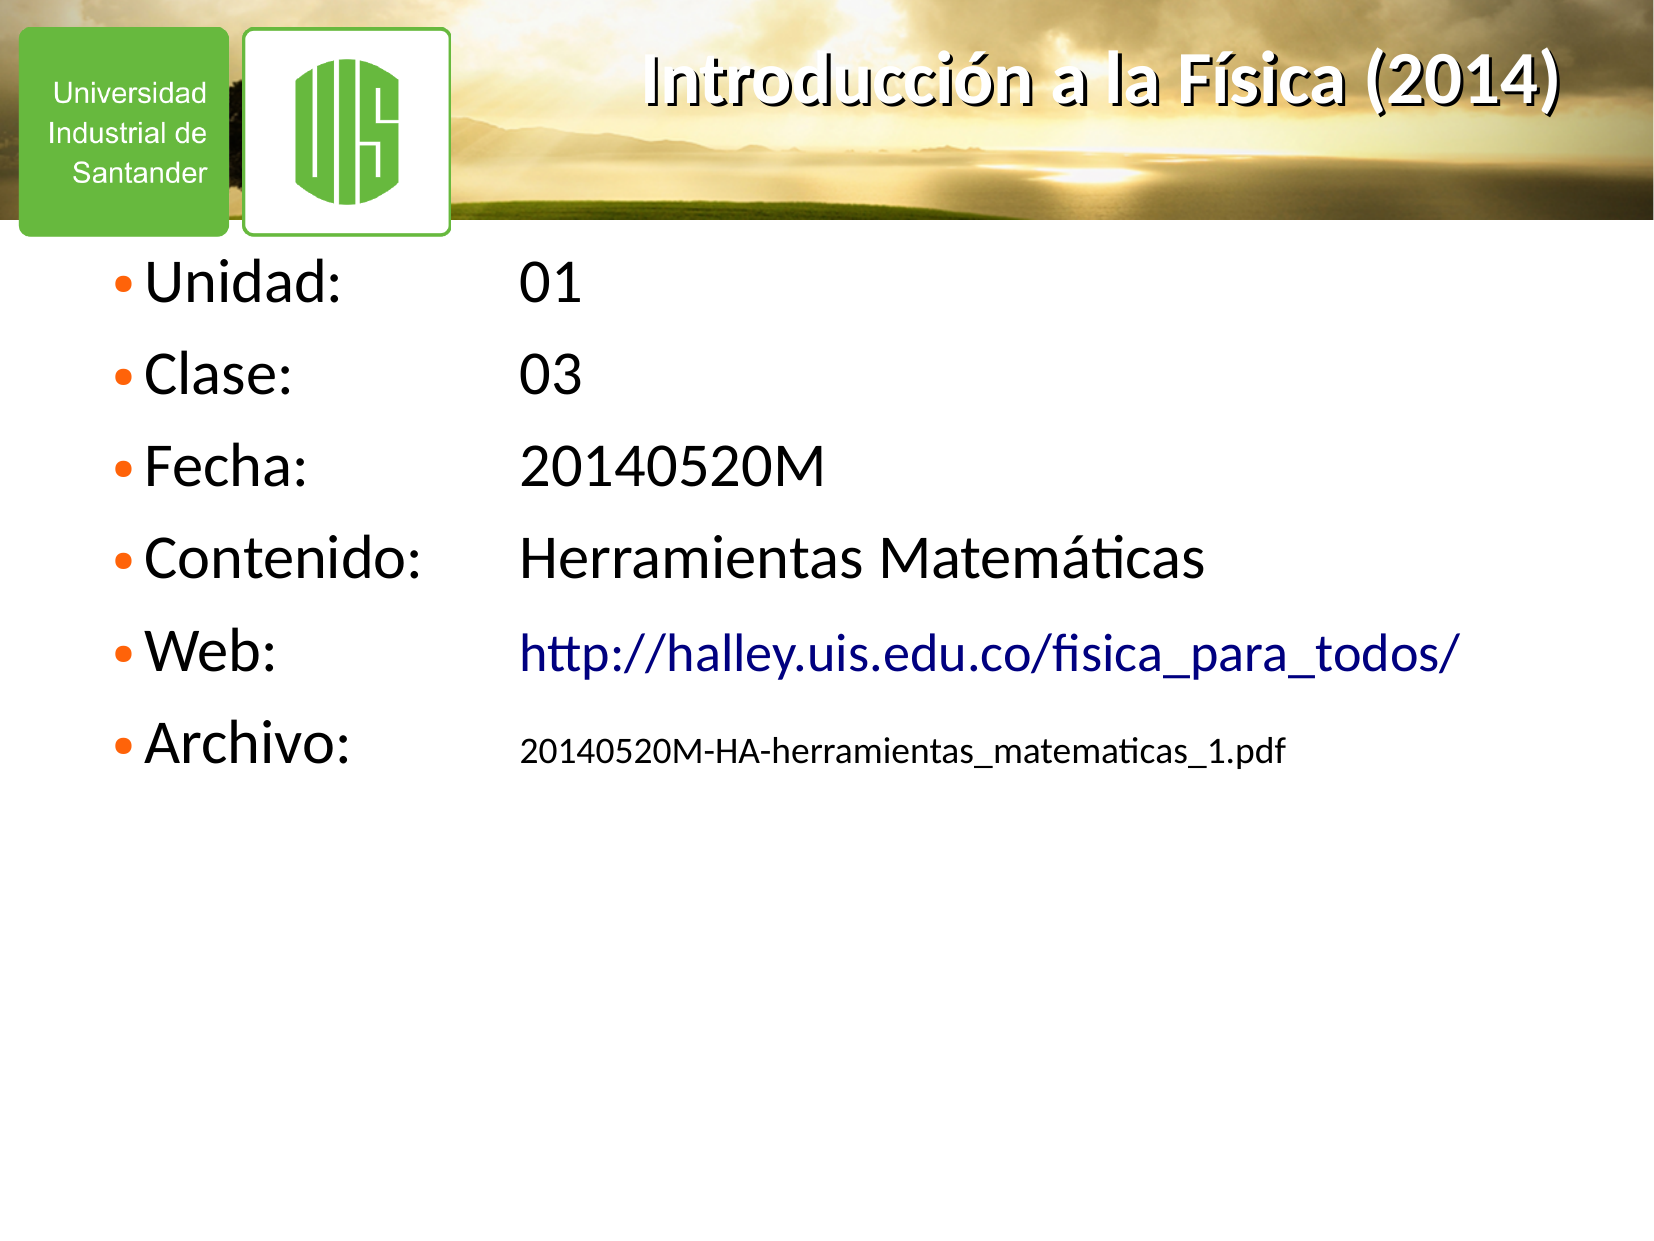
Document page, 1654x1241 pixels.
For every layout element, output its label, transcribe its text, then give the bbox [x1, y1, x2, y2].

title Introducción a la Física (2014) [75, 19, 1564, 151]
list Unidad: 01 Clase: 03 Fecha: 20140520M Contenido: Herramientas Matemáticas Web: http://halley.uis.edu.co/fisica_para_todos/ Archivo: 20140520M-HA-herramientas_matematicas_1.pdf [82, 255, 1571, 1126]
picture [0, 0, 1654, 237]
